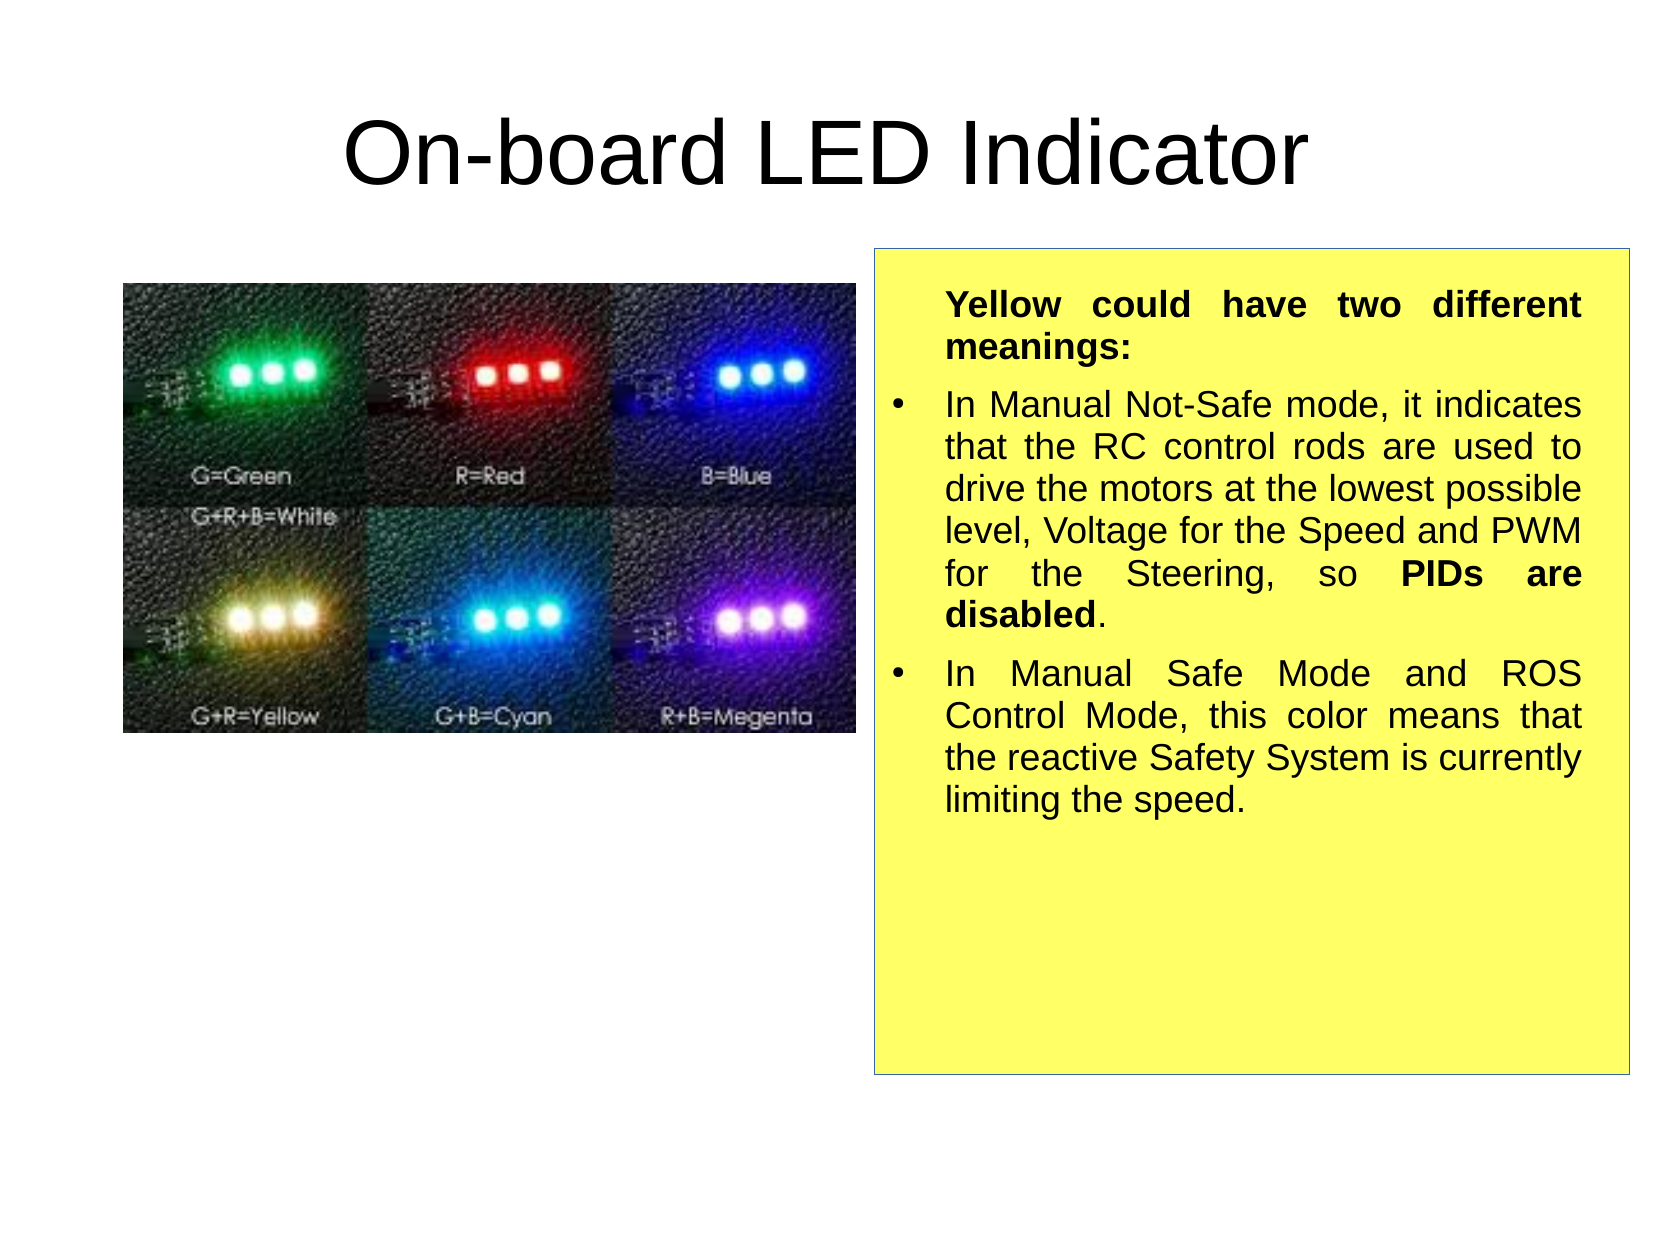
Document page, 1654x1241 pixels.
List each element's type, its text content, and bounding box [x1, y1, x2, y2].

list Yellow could have two different meanings: In Manual Not-Safe mode, it indicates that the RC control rods are used to drive the motors at the lowest possible level, Voltage for the Speed and PWM for the Steering, so PIDs are disabled. In Manual Safe Mode and ROS Control Mode, this color means that the reactive Safety System is currently limiting the speed. [874, 283, 1583, 1003]
picture [123, 283, 856, 733]
title On-board LED Indicator [82, 49, 1571, 257]
text_box [874, 248, 1630, 1075]
